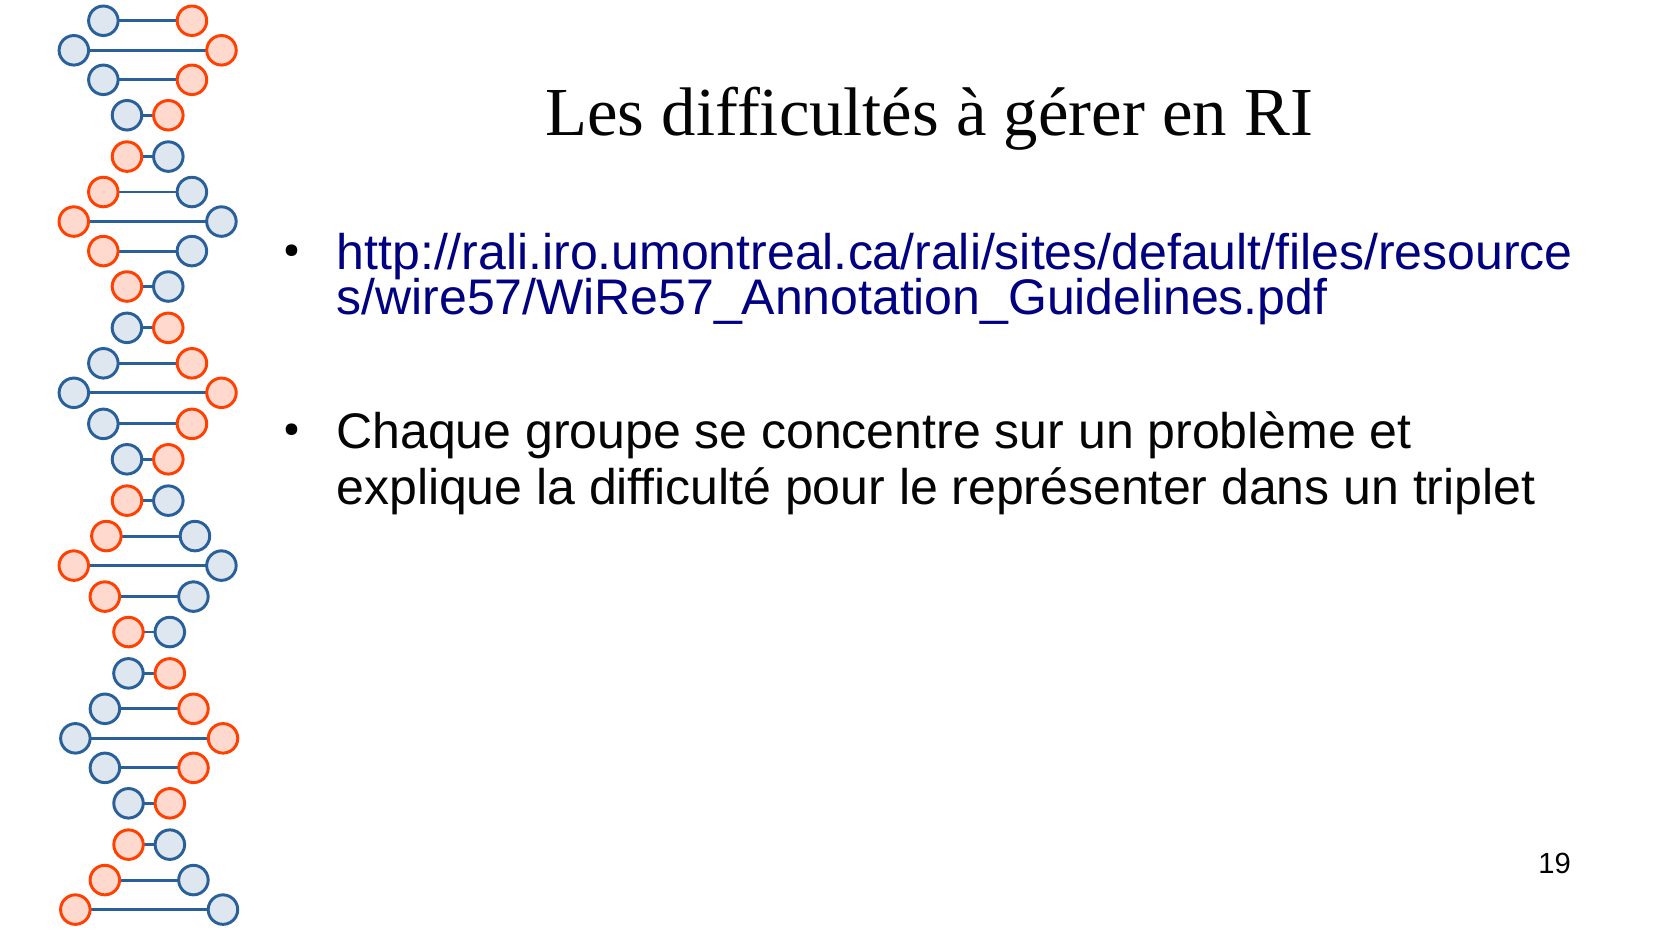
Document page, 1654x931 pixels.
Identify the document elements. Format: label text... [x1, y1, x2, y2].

list http://rali.iro.umontreal.ca/rali/sites/default/files/resources/wire57/WiRe57_Annotation_Guidelines.pdf Chaque groupe se concentre sur un problème et explique la difficulté pour le représenter dans un triplet [265, 224, 1595, 764]
title Les difficultés à gérer en RI [265, 35, 1595, 189]
